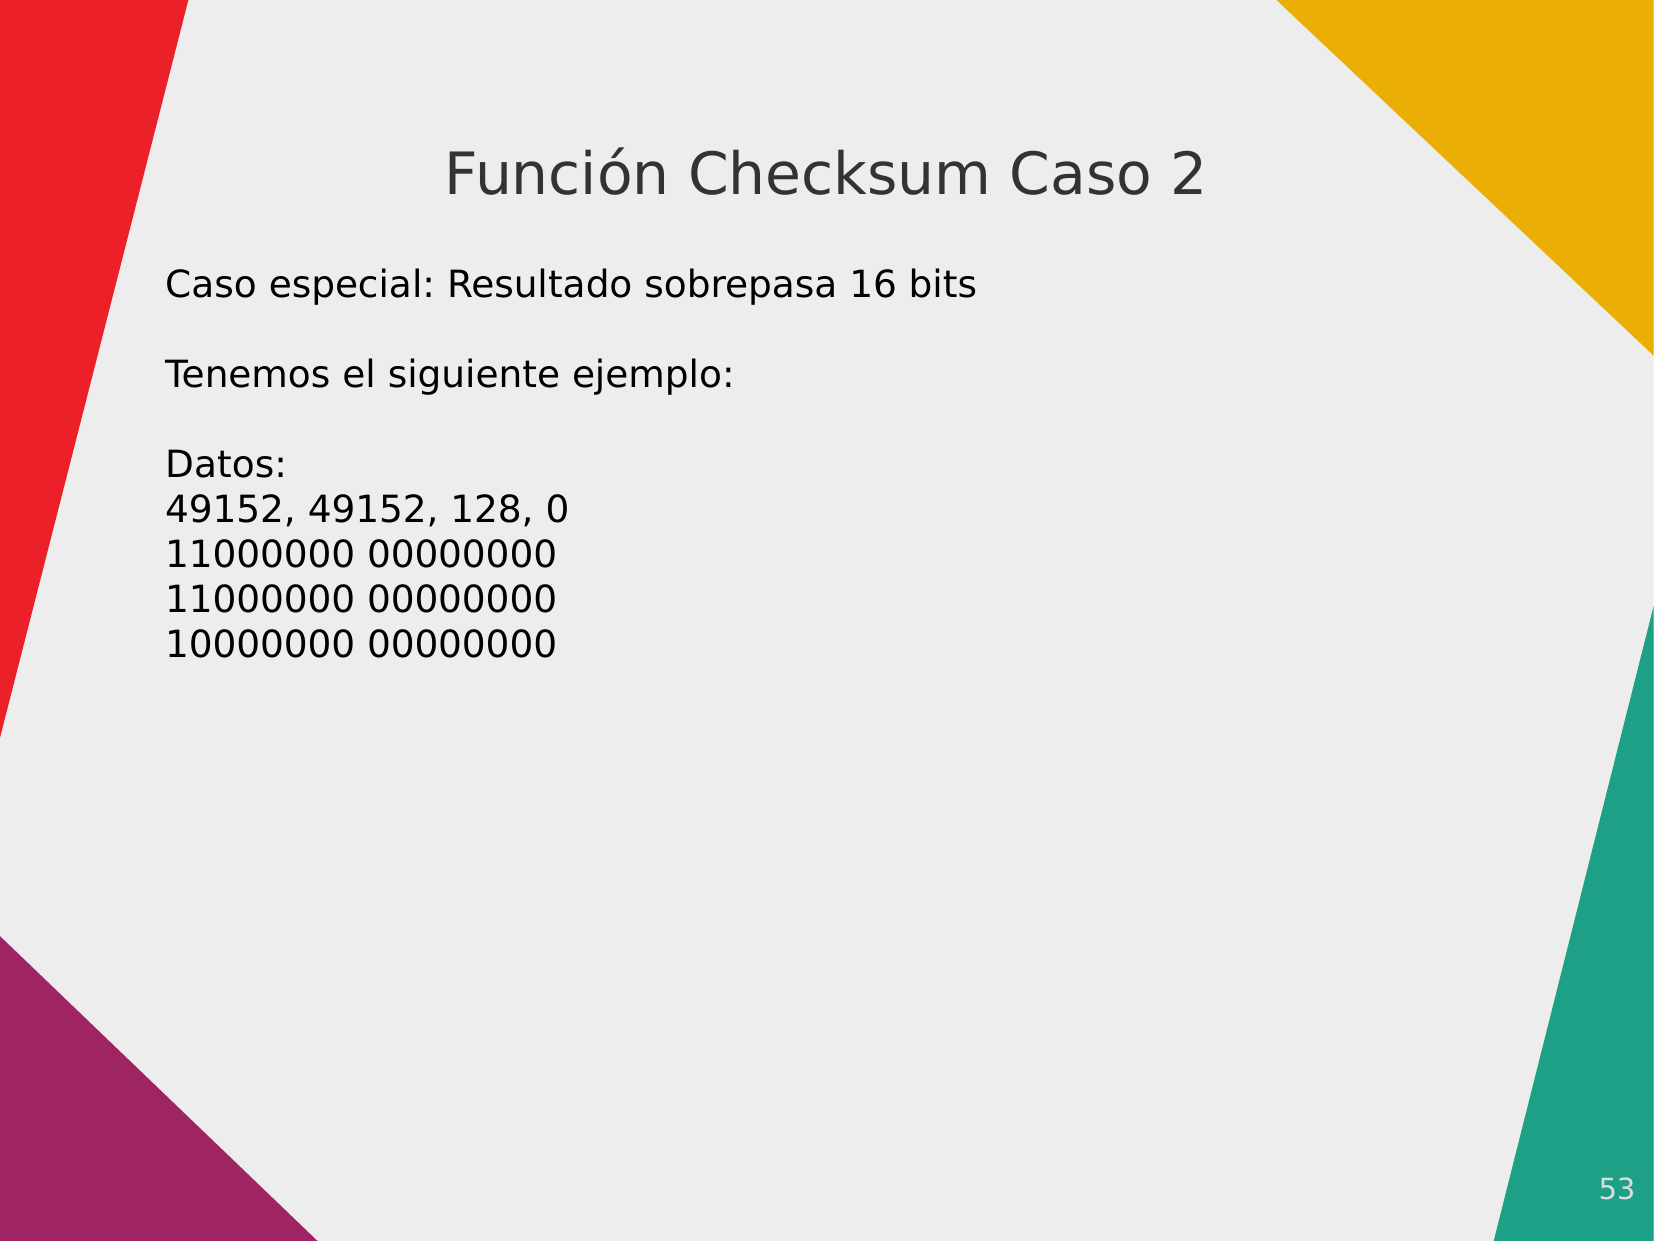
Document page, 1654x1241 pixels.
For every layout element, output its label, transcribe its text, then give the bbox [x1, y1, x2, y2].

text_box Caso especial: Resultado sobrepasa 16 bits Tenemos el siguiente ejemplo: Datos: 49152, 49152, 128, 0 11000000 00000000 11000000 00000000 10000000 00000000 [165, 259, 1589, 991]
text_box Función Checksum Caso 2 [114, 136, 1539, 207]
